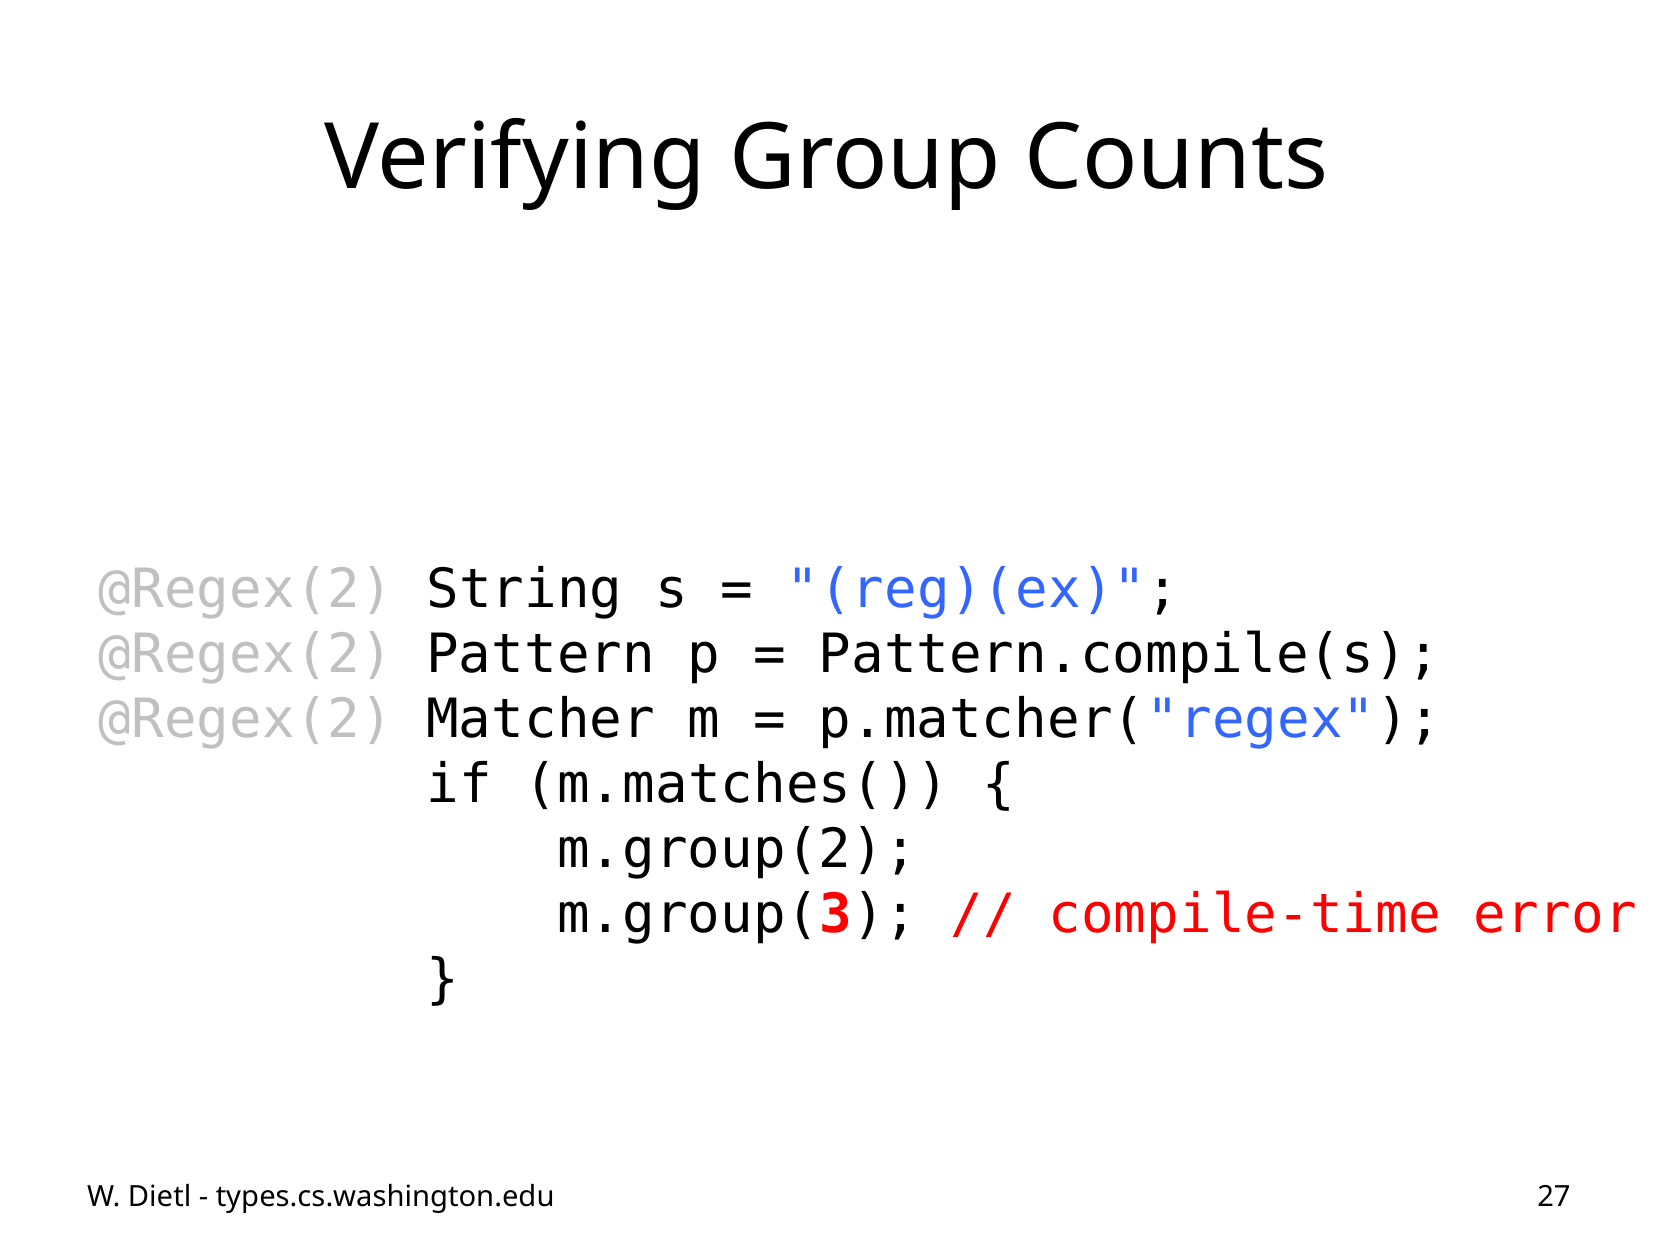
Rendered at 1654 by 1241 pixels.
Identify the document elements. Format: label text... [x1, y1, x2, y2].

title Verifying Group Counts [82, 49, 1571, 257]
text_box @Regex(2) String s = "(reg)(ex)"; @Regex(2) Pattern p = Pattern.compile(s); @Regex(2) Matcher m = p.matcher("regex"); if (m.matches()) { m.group(2); m.group(3); // compile-time error } [84, 545, 1654, 1016]
